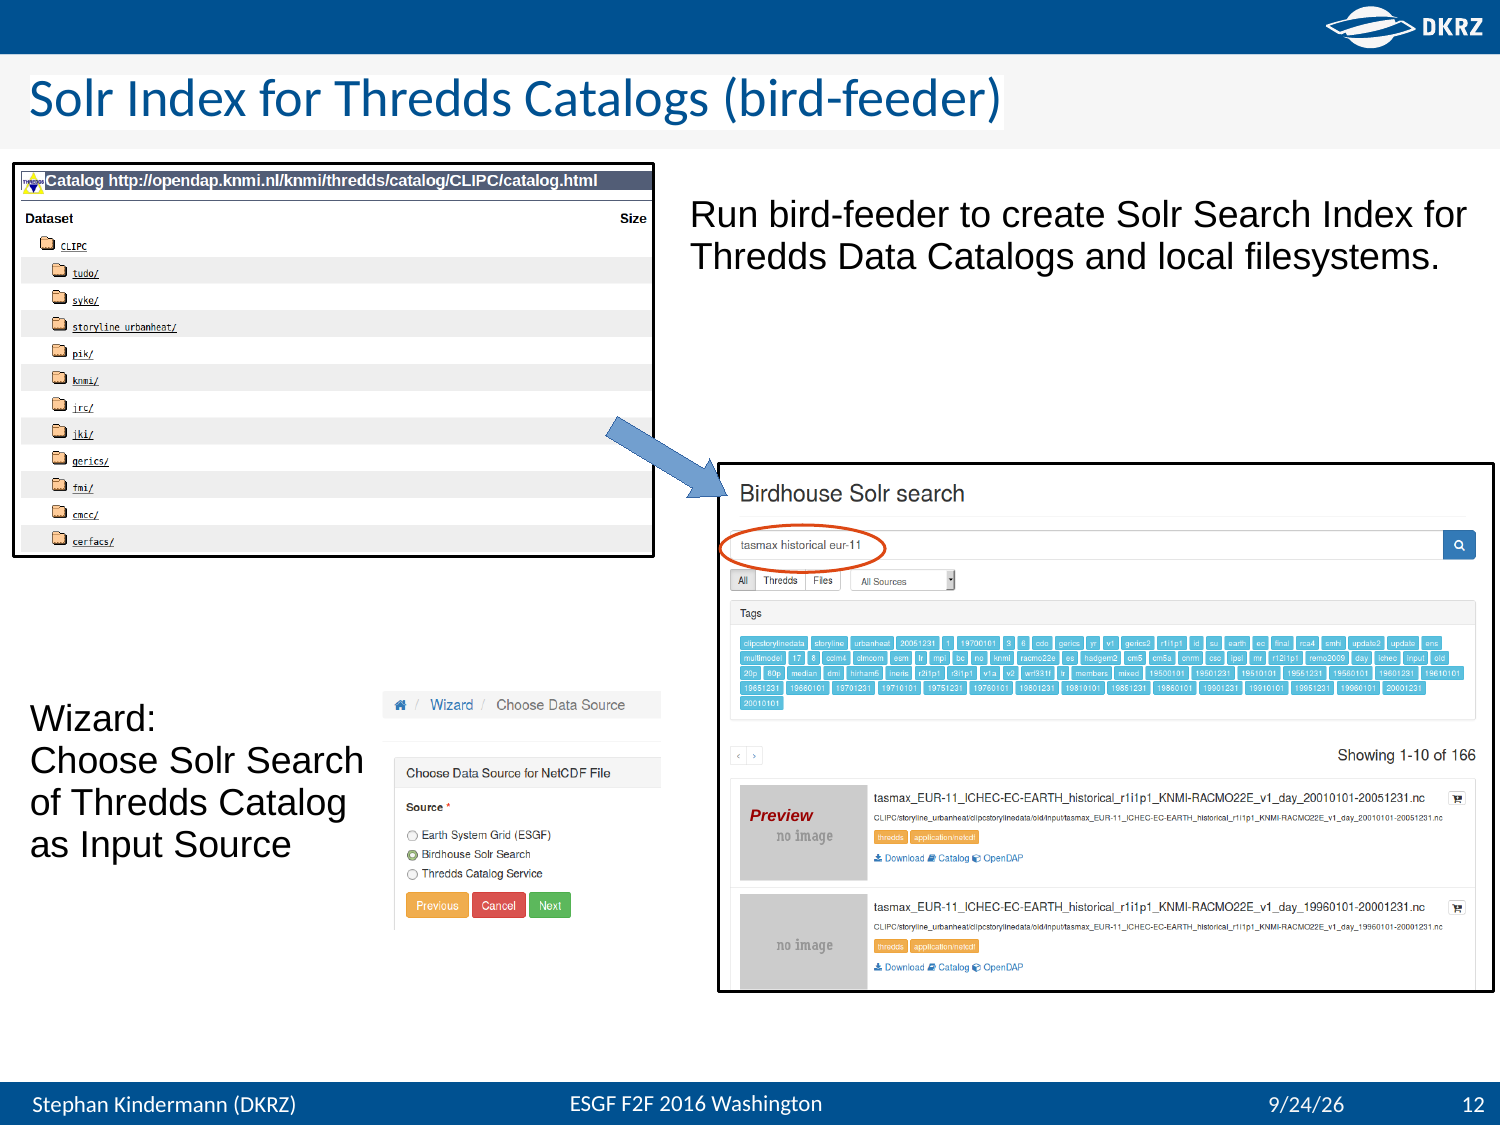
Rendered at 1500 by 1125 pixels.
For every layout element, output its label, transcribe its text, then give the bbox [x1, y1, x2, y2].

slide_number 12/1/16 [1187, 1082, 1360, 1125]
picture [720, 464, 1492, 991]
picture [722, 527, 883, 570]
text_box [605, 416, 728, 498]
text_box Wizard: Choose Solr Search of Thredds Catalog as Input Source [15, 690, 391, 916]
text_box Run bird-feeder to create Solr Search Index for Thredds Data Catalogs and local filesystems. [675, 186, 1486, 286]
title Solr Index for Thredds Catalogs (bird-feeder) [0, 54, 1500, 149]
text_box Preview [735, 798, 877, 856]
picture [372, 685, 661, 931]
picture [15, 164, 653, 555]
slide_number <number> [1376, 1082, 1500, 1125]
